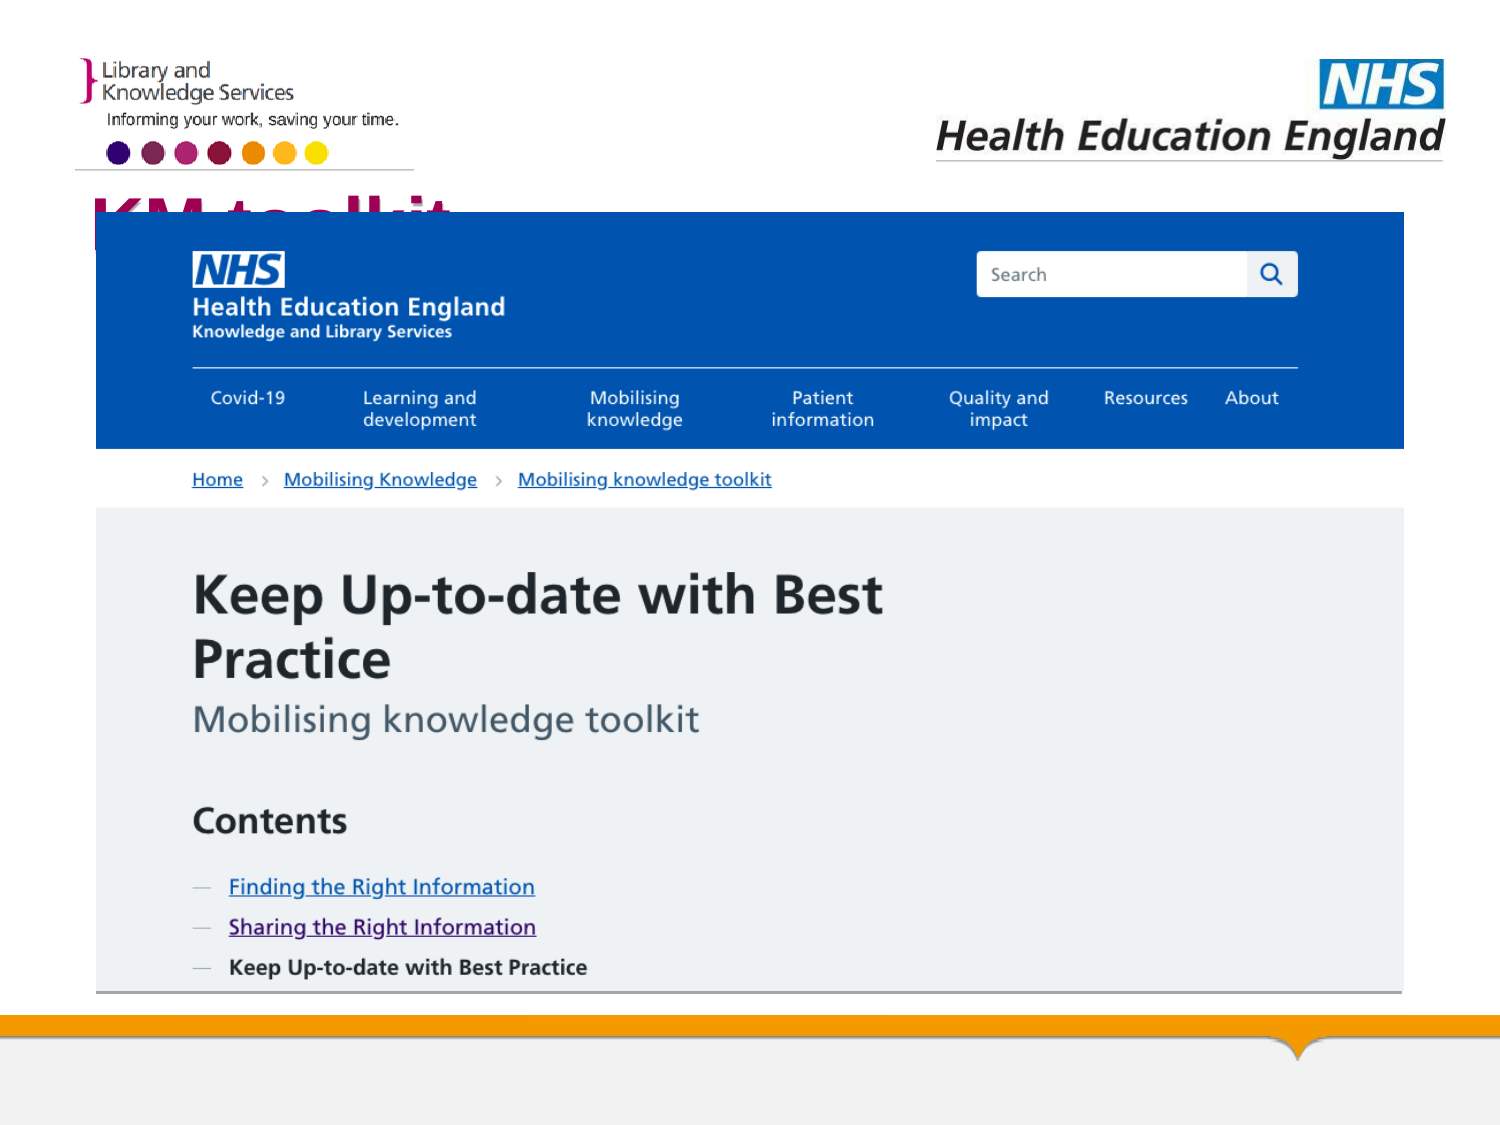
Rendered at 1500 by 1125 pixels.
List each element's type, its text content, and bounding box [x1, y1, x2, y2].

picture [75, 54, 416, 169]
picture [96, 212, 1404, 991]
title KM toolkit [447, 77, 1500, 190]
